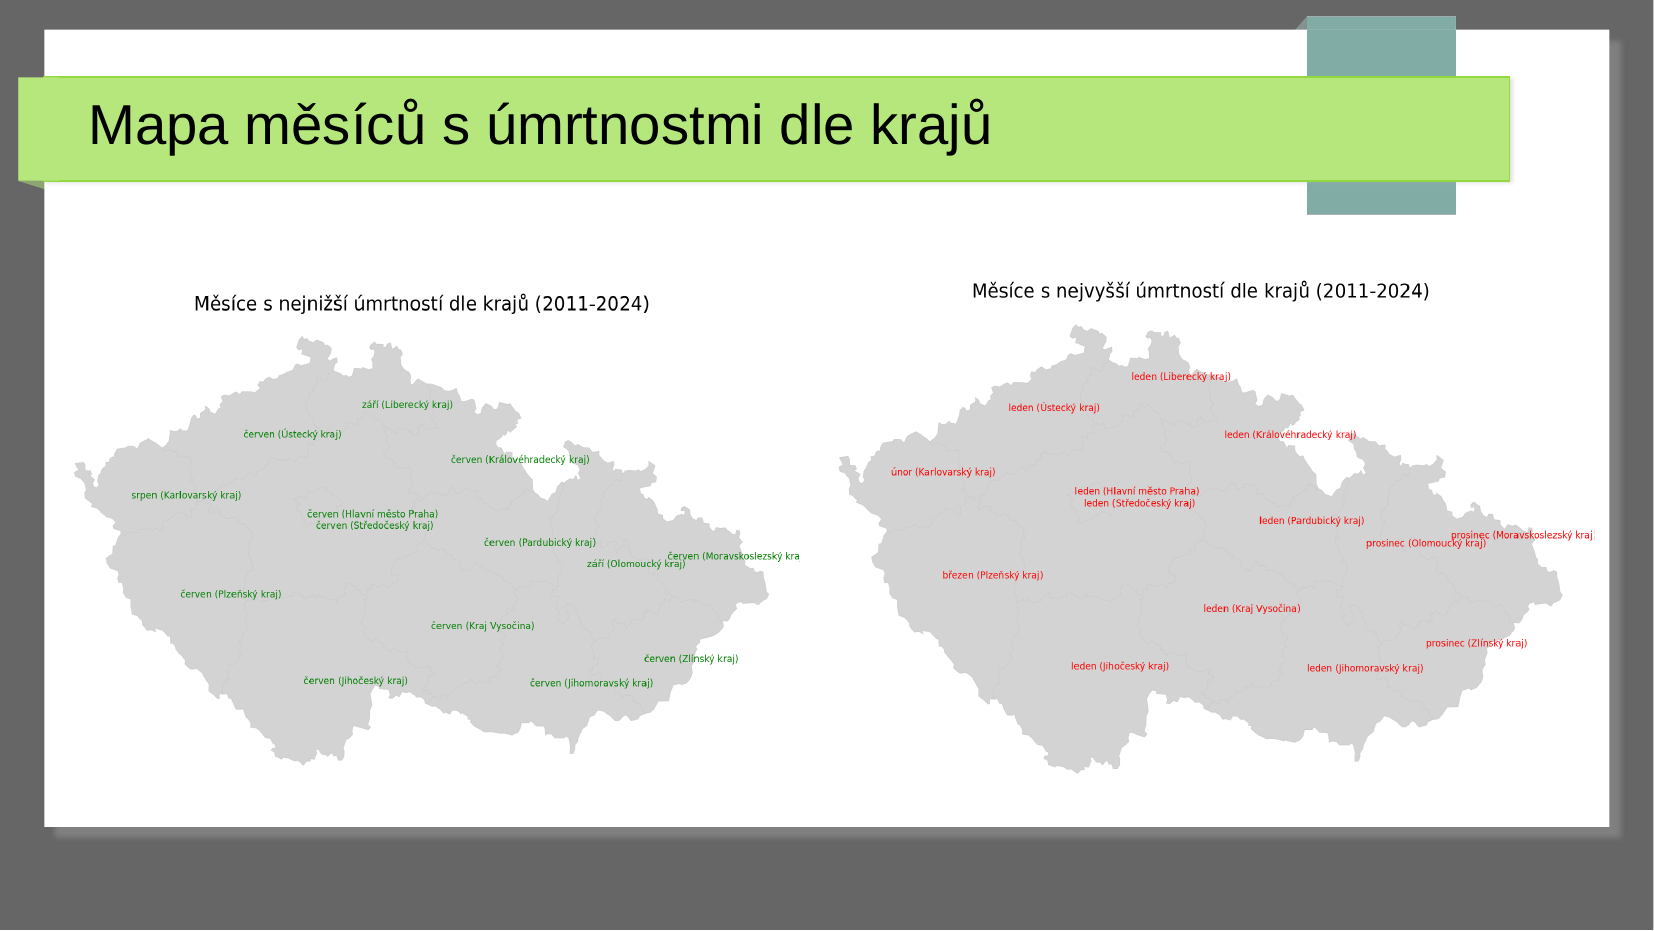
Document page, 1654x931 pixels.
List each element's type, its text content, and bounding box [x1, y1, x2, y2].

title Mapa měsíců s úmrtnostmi dle krajů [88, 73, 1506, 178]
picture [826, 259, 1595, 798]
picture [59, 236, 800, 768]
